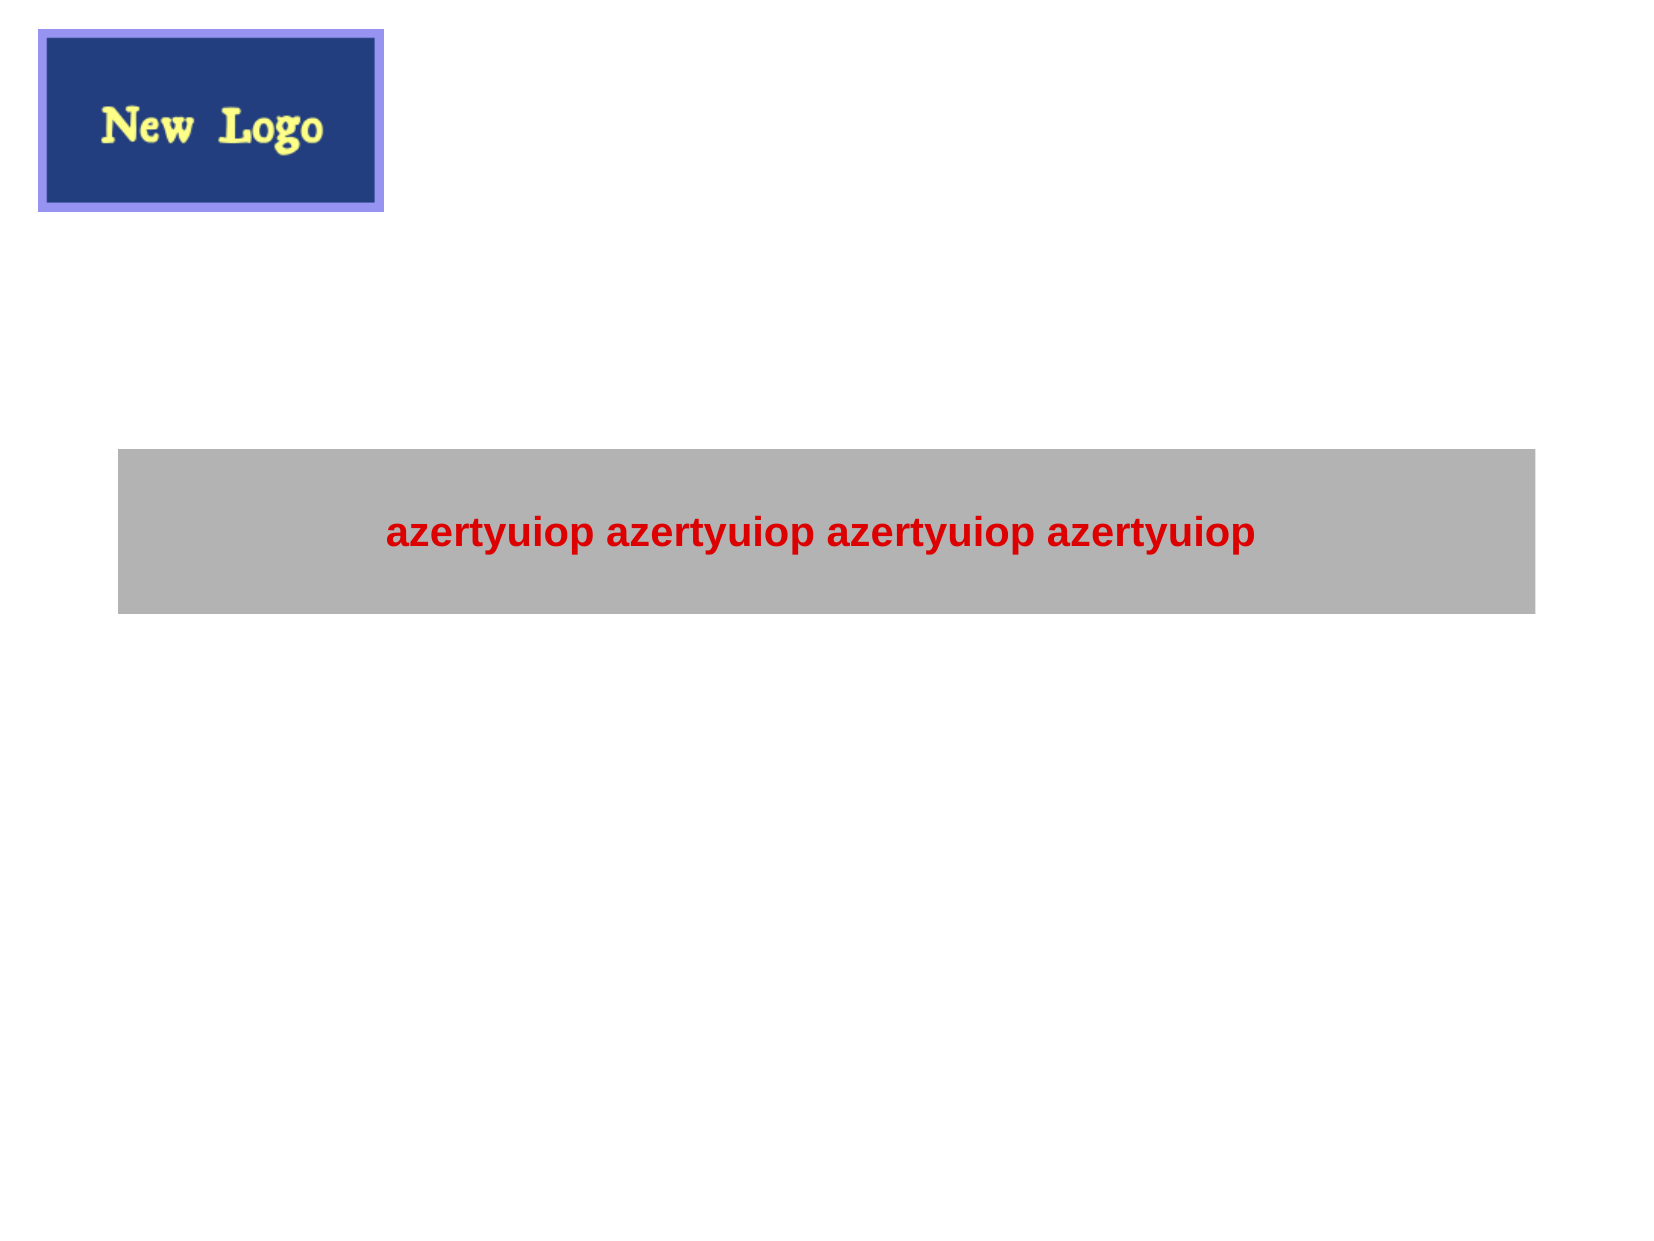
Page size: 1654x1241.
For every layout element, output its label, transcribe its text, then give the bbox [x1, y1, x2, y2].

text_box azertyuiop azertyuiop azertyuiop azertyuiop [118, 449, 1536, 614]
picture [38, 29, 384, 212]
